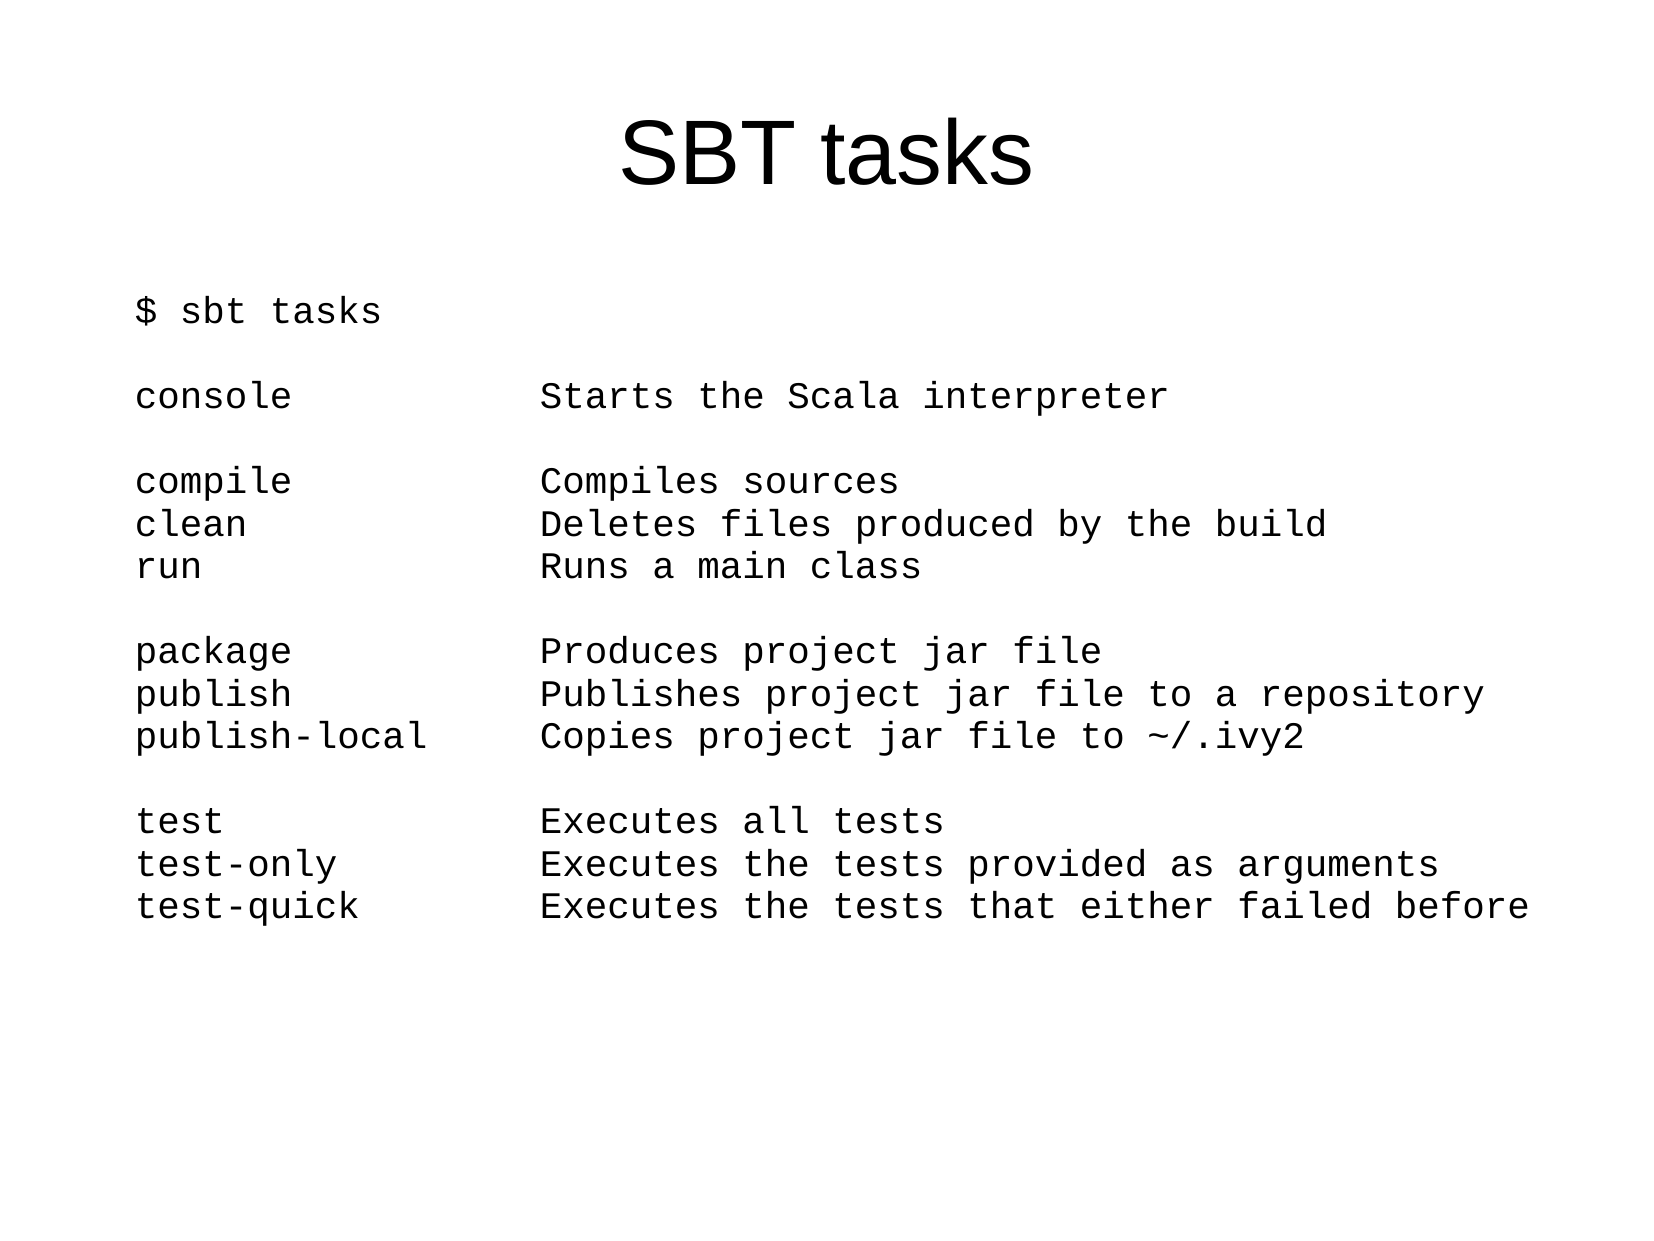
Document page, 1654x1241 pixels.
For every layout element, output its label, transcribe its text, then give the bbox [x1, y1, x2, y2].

text_box $ sbt tasks console Starts the Scala interpreter compile Compiles sources clean Deletes files produced by the build run Runs a main class package Produces project jar file publish Publishes project jar file to a repository publish-local Copies project jar file to ~/.ivy2 test Executes all tests test-only Executes the tests provided as arguments test-quick Executes the tests that either failed before [120, 285, 1561, 938]
title SBT tasks [82, 49, 1571, 257]
